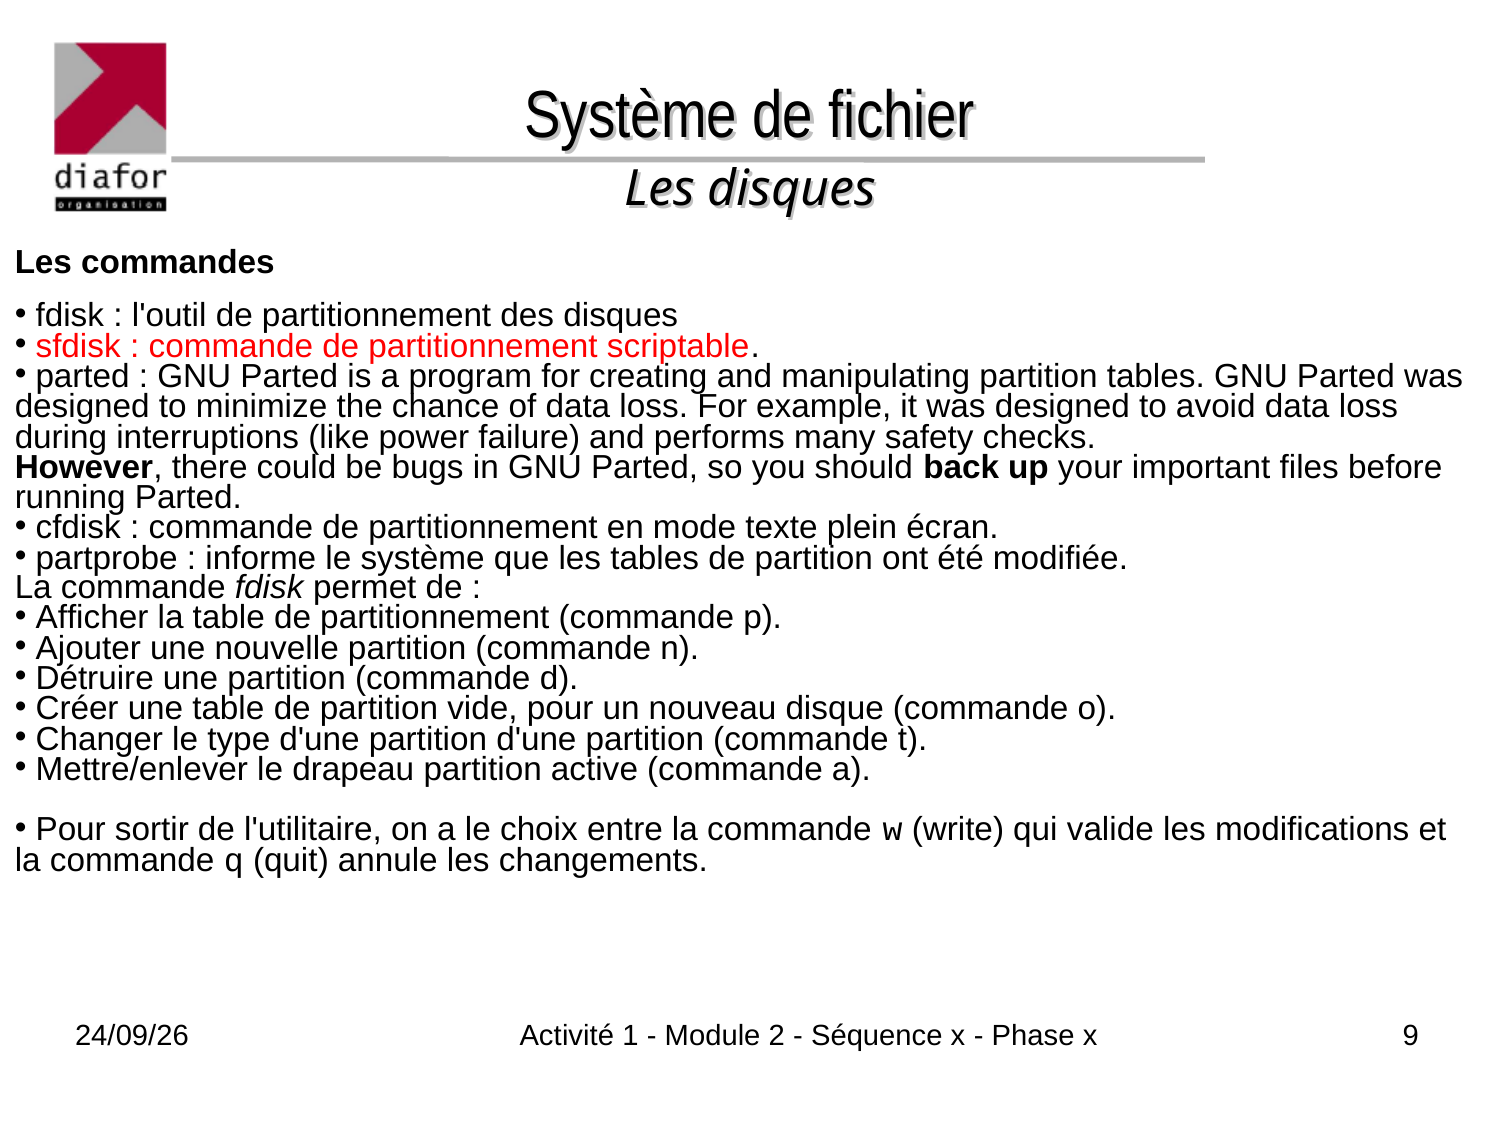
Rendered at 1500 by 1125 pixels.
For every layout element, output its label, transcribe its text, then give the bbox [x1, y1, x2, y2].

text_box Les commandes [0, 242, 290, 288]
title Système de fichier Les disques [75, 45, 1426, 250]
picture [53, 42, 168, 213]
text_box La commande fdisk permet de : Afficher la table de partitionnement (commande p). Ajouter une nouvelle partition (commande n). Détruire une partition (commande d). Créer une table de partition vide, pour un nouveau disque (commande o). Changer le type d'une partition d'une partition (commande t). Mettre/enlever le drapeau partition active (commande a). [0, 566, 1134, 794]
text_box Pour sortir de l'utilitaire, on a le choix entre la commande w (write) qui valide les modifications et la commande q (quit) annule les changements. [0, 809, 1500, 885]
text_box fdisk : l'outil de partitionnement des disques sfdisk : commande de partitionnement scriptable. parted : GNU Parted is a program for creating and manipulating partition tables. GNU Parted was designed to minimize the chance of data loss. For example, it was designed to avoid data loss during interruptions (like power failure) and performs many safety checks. However, there could be bugs in GNU Parted, so you should back up your important files before running Parted. cfdisk : commande de partitionnement en mode texte plein écran. partprobe : informe le système que les tables de partition ont été modifiée. [0, 295, 1500, 583]
